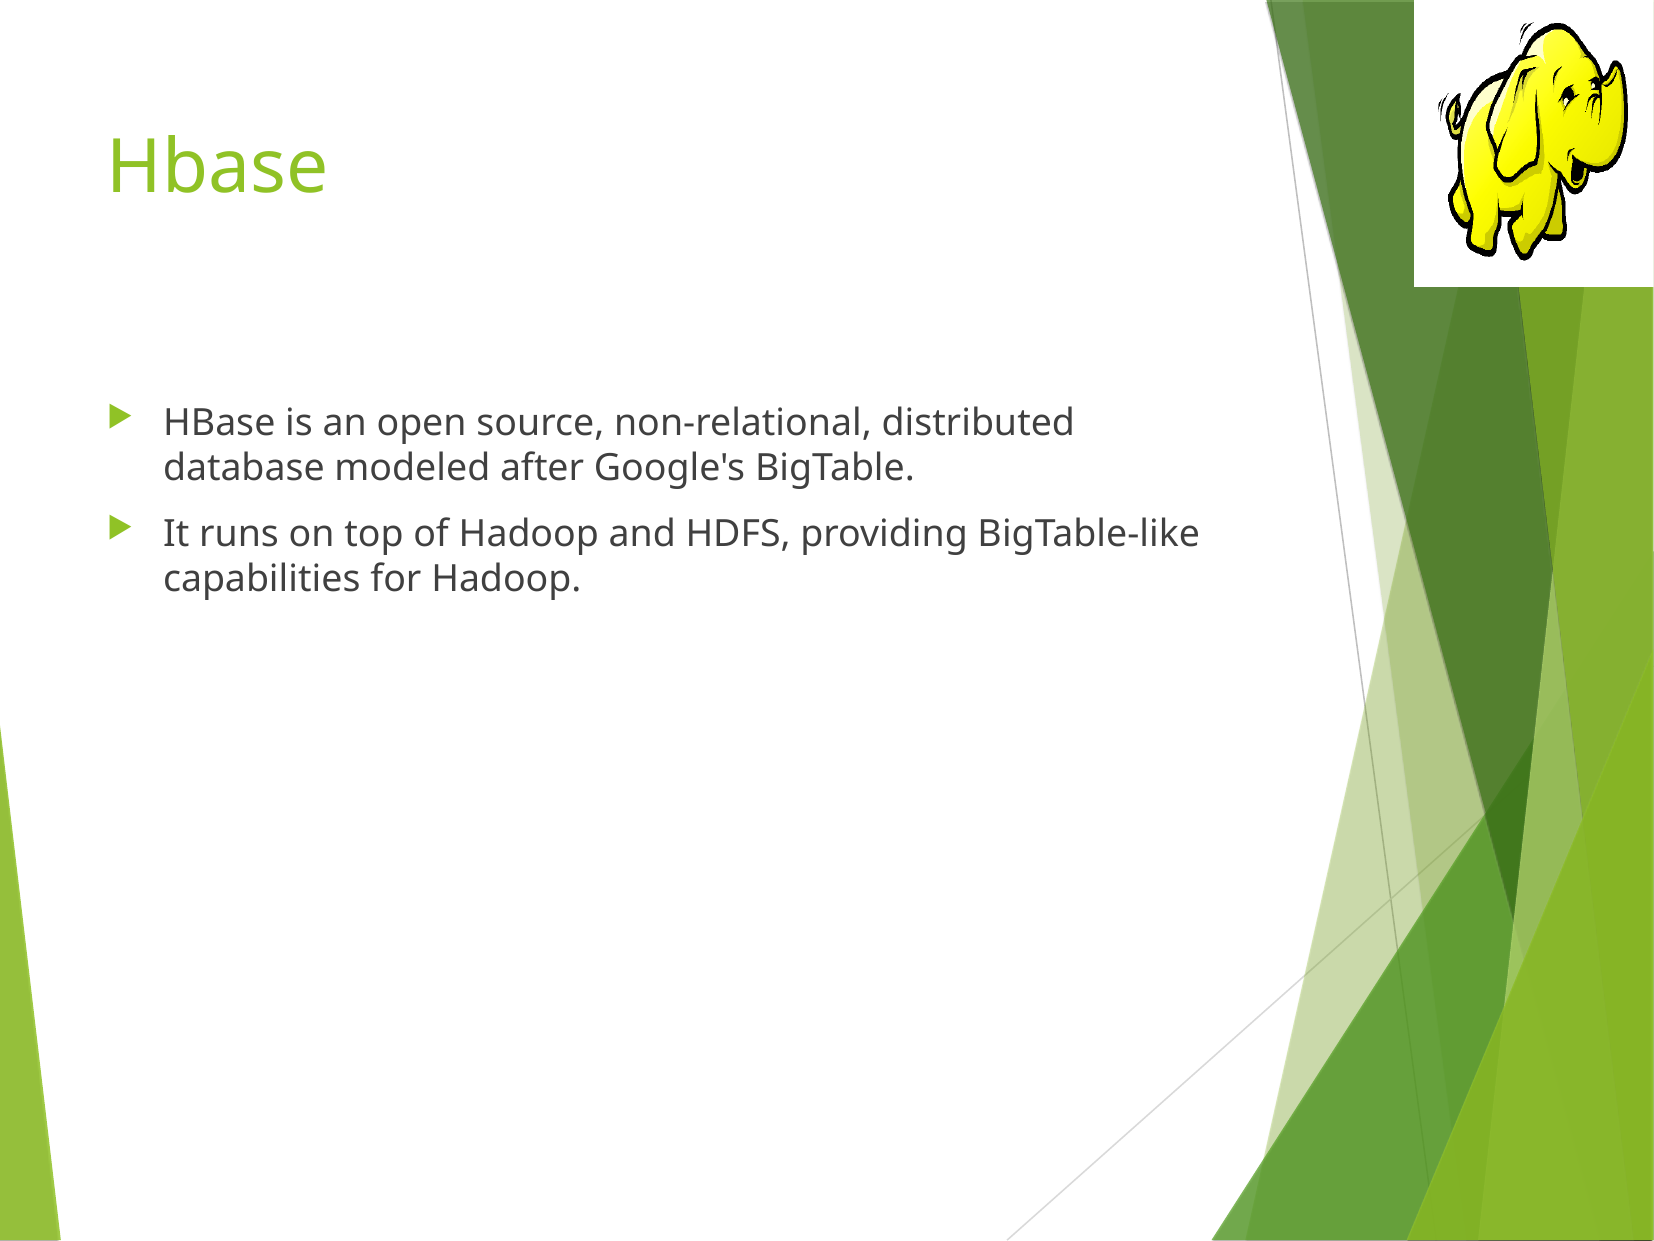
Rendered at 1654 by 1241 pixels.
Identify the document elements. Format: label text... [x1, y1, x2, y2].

list HBase is an open source, non-relational, distributed database modeled after Google's BigTable. It runs on top of Hadoop and HDFS, providing BigTable-like capabilities for Hadoop. [91, 390, 1258, 1093]
title Hbase [91, 110, 1258, 349]
picture [1414, 0, 1654, 287]
